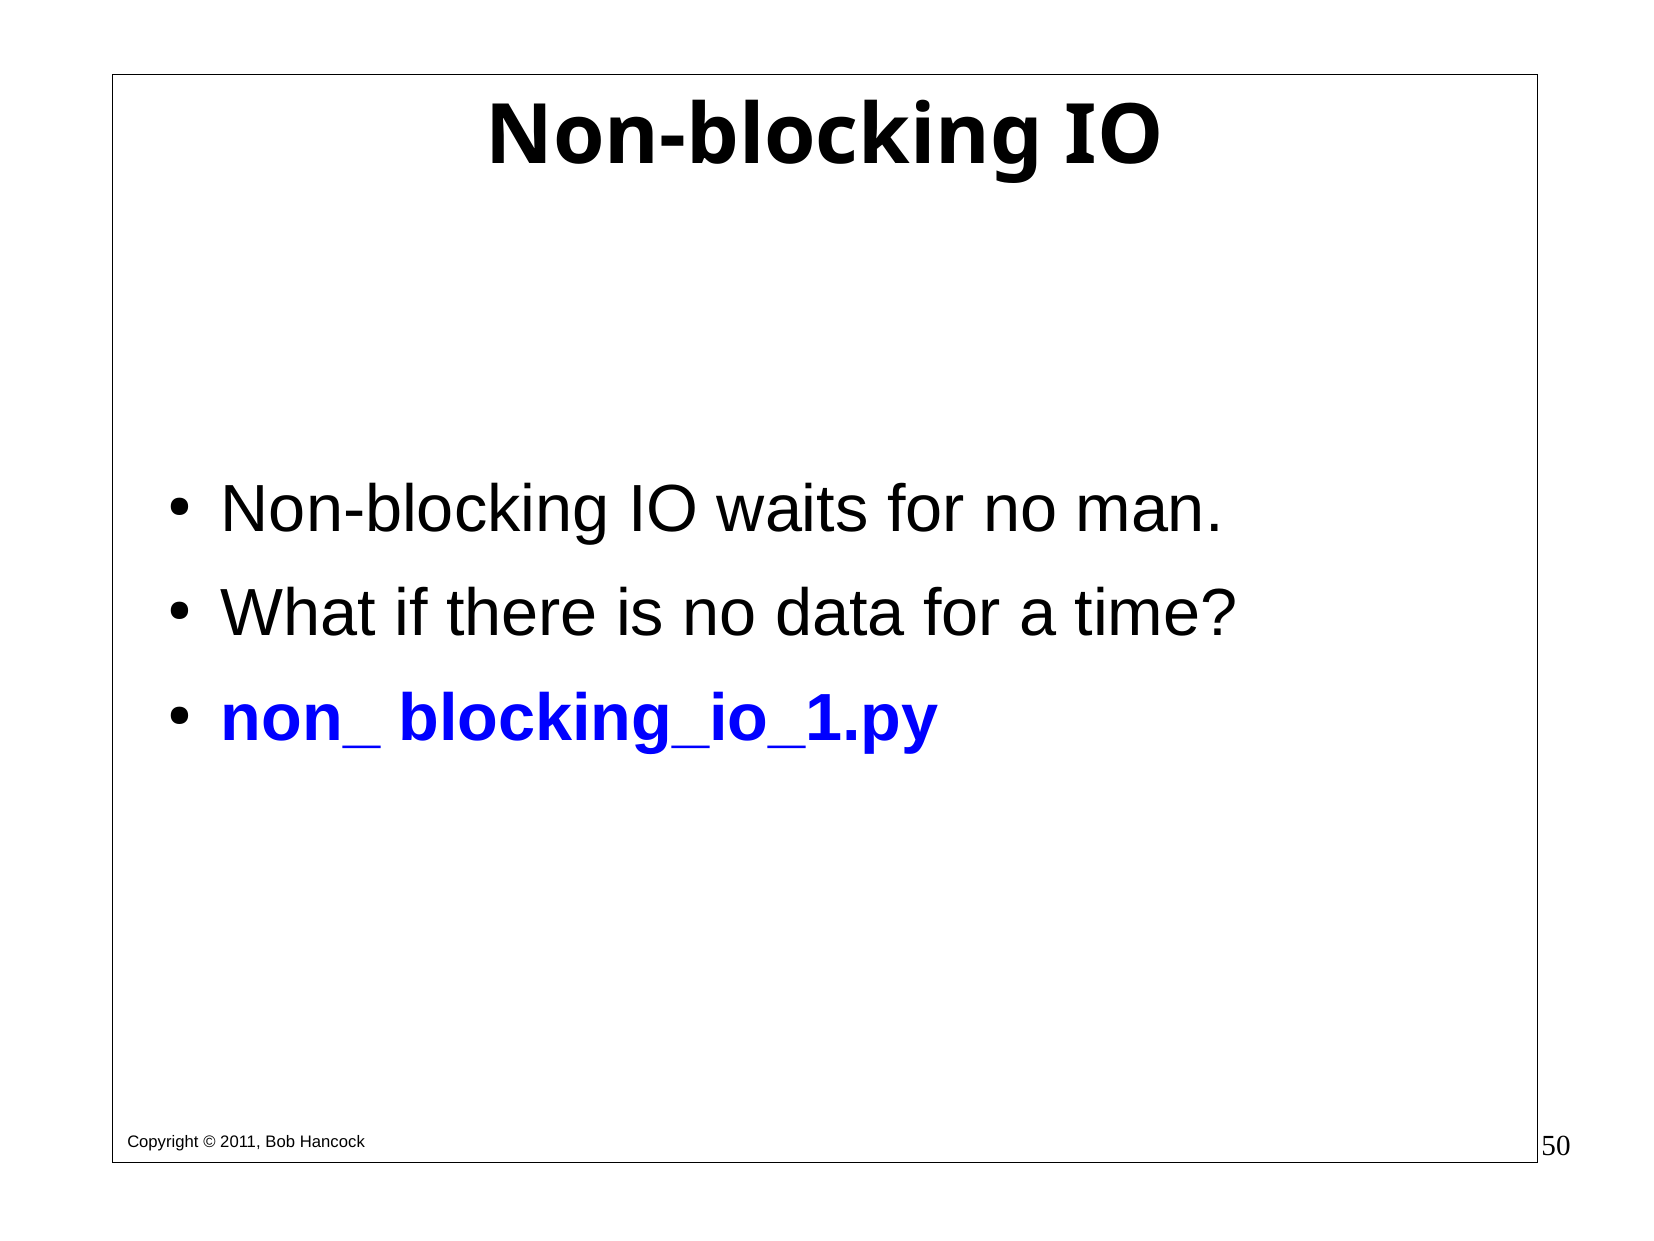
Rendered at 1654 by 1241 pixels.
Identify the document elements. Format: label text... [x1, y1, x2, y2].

text_box Copyright © 2011, Bob Hancock [112, 1125, 381, 1159]
title Non-blocking IO [112, 75, 1538, 188]
list Non-blocking IO waits for no man. What if there is no data for a time? non_ blocking_io_1.py [150, 262, 1501, 1126]
